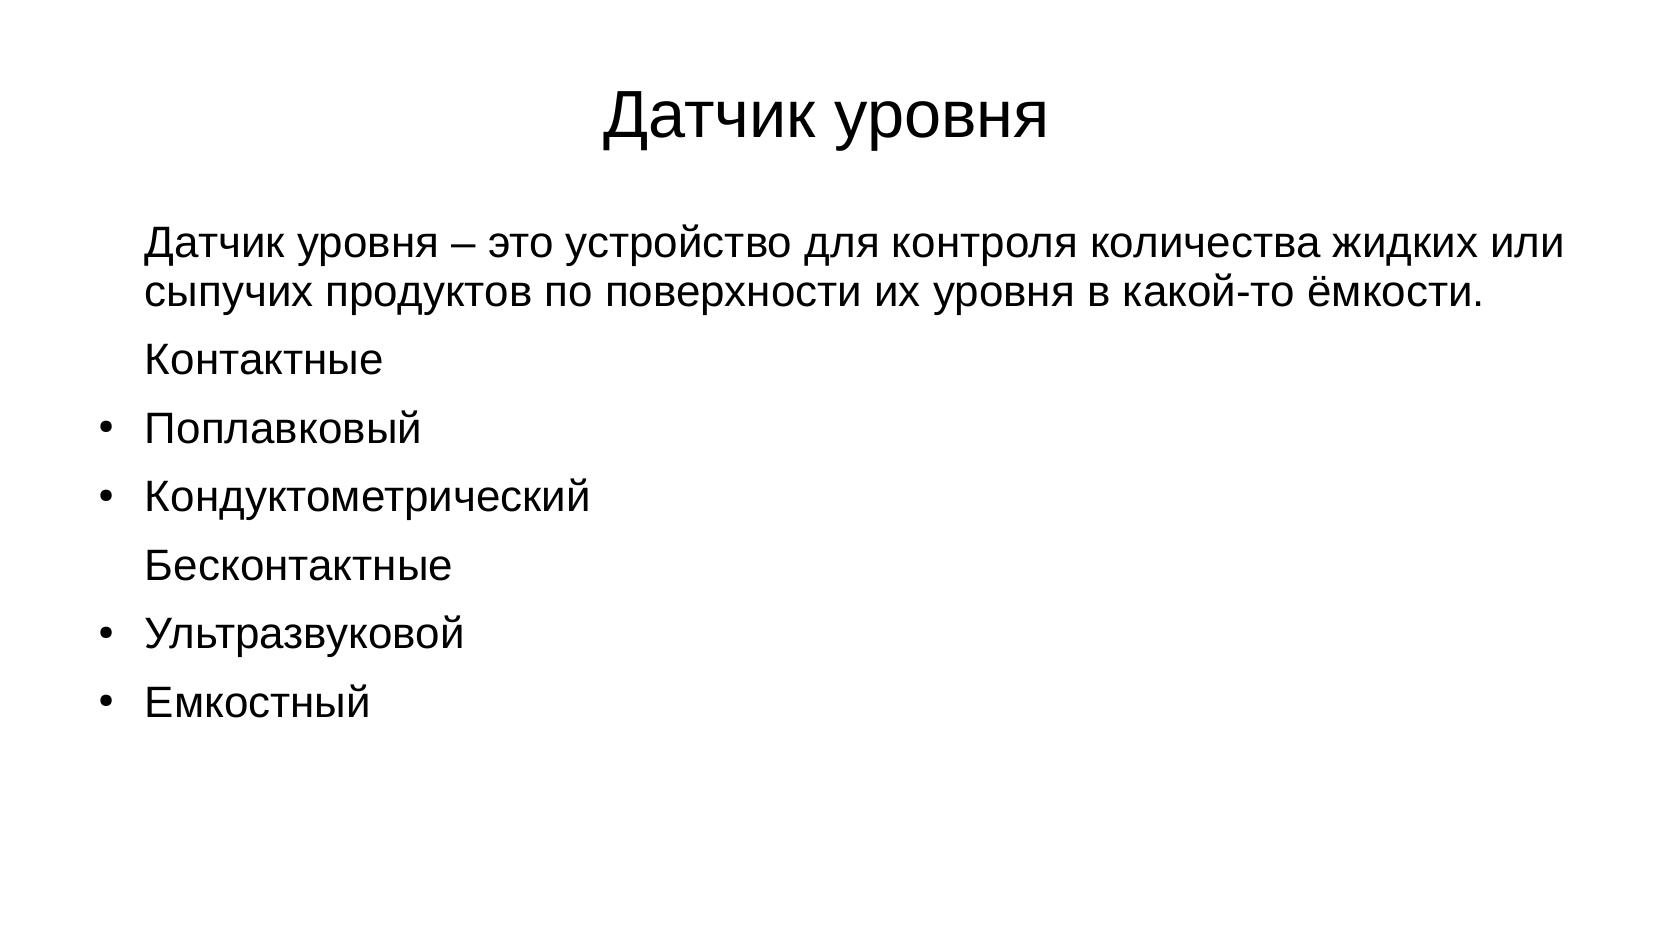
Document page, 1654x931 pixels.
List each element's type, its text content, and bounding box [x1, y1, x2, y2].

list Датчик уровня – это устройство для контроля количества жидких или сыпучих продуктов по поверхности их уровня в какой-то ёмкости. Контактные Поплавковый Кондуктометрический Бесконтактные Ультразвуковой Емкостный [82, 217, 1571, 758]
title Датчик уровня [82, 37, 1571, 193]
